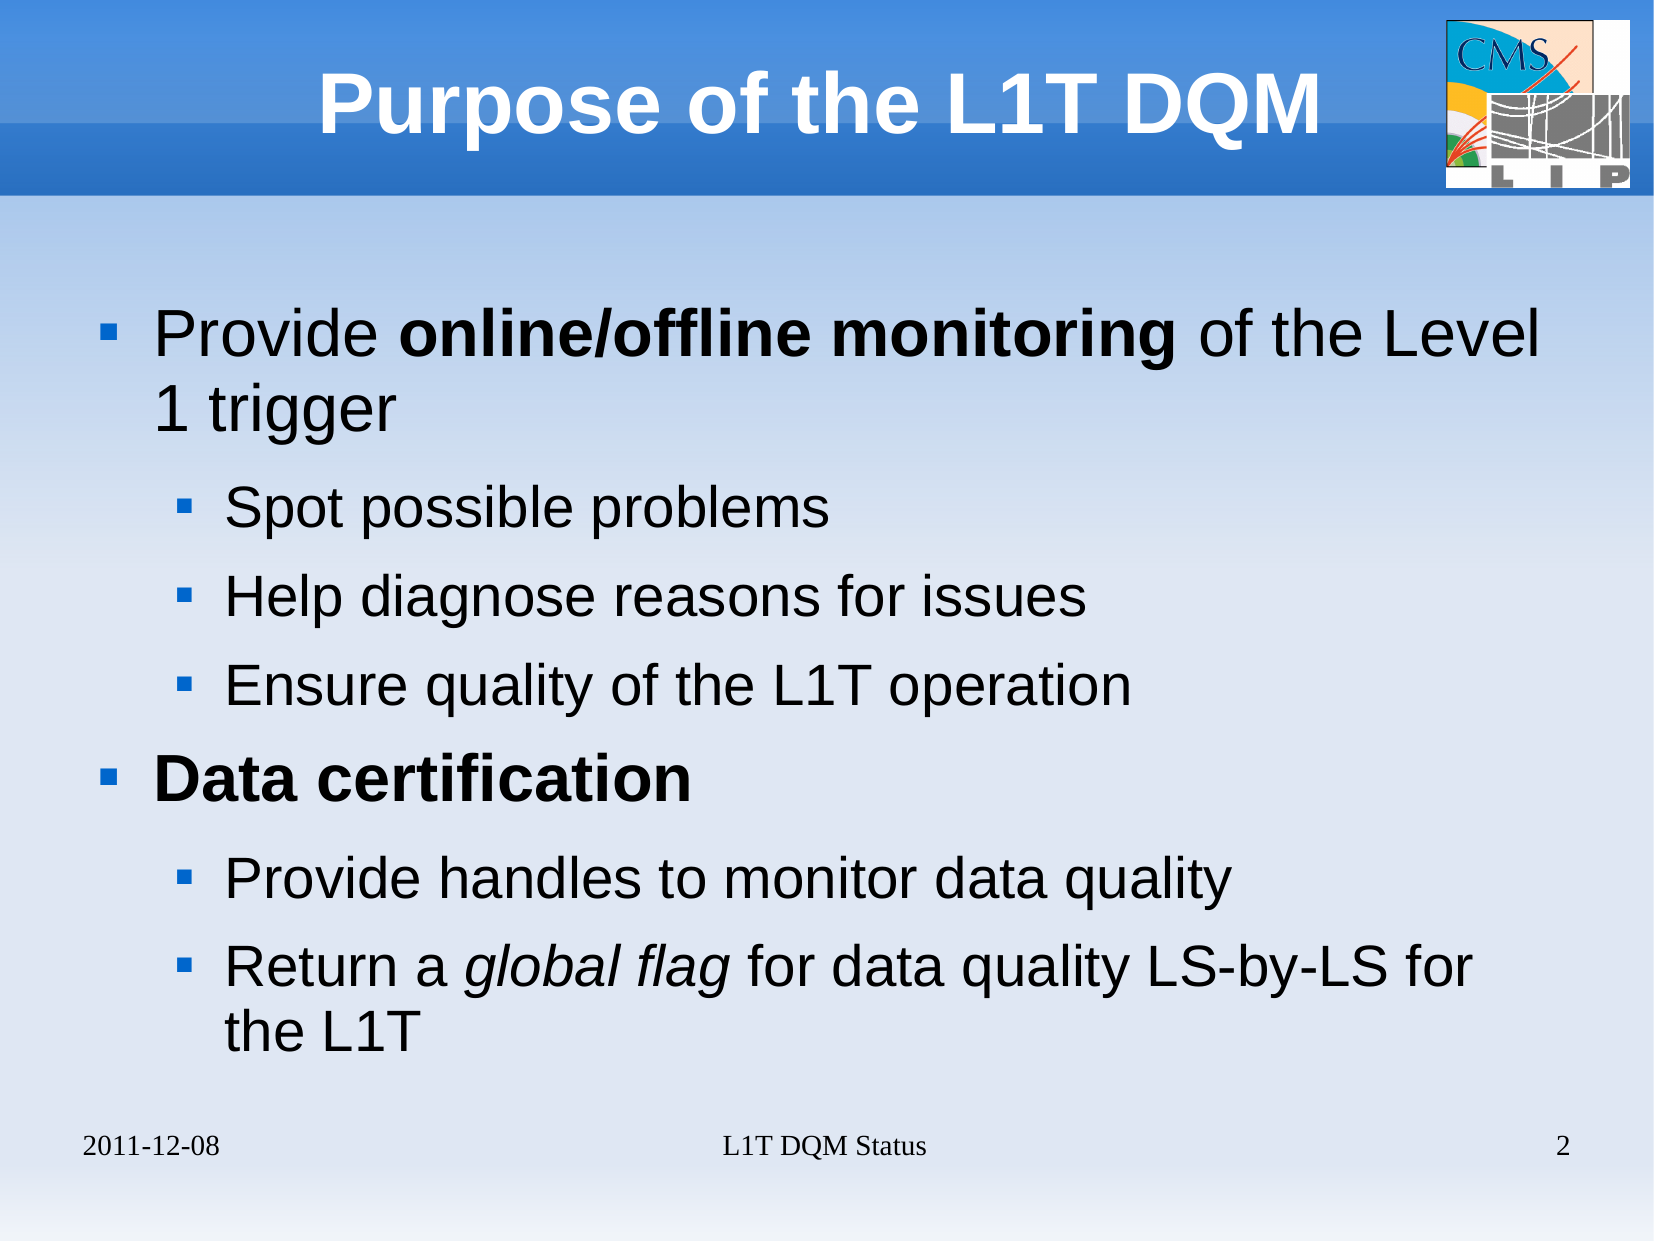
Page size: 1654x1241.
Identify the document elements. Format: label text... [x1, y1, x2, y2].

list Provide online/offline monitoring of the Level 1 trigger Spot possible problems Help diagnose reasons for issues Ensure quality of the L1T operation Data certification Provide handles to monitor data quality Return a global flag for data quality LS-by-LS for the L1T [82, 296, 1571, 1115]
title Purpose of the L1T DQM [76, 0, 1565, 208]
picture [0, 0, 1654, 1241]
